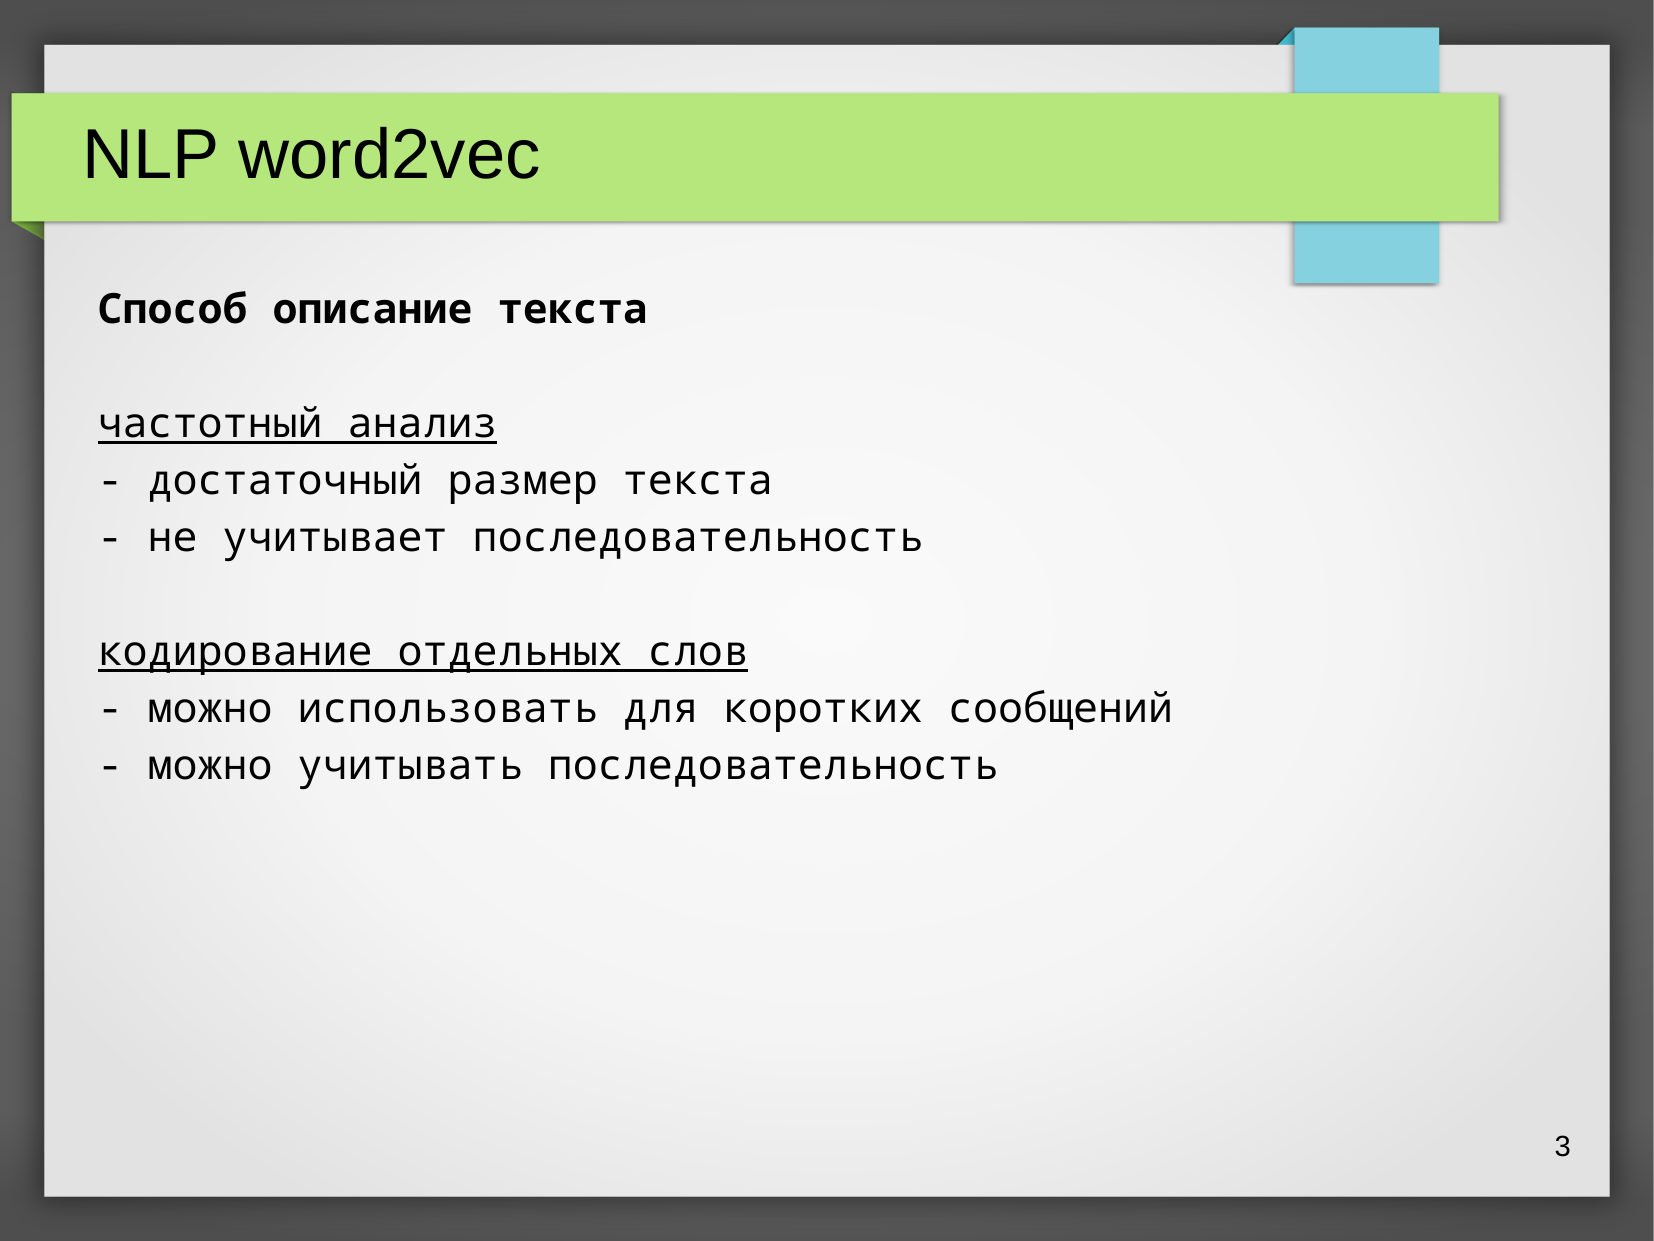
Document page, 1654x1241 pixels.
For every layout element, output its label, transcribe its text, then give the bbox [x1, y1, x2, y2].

text_box Способ описание текста частотный анализ - достаточный размер текста - не учитывает последовательность кодирование отдельных слов - можно использовать для коротких сообщений - можно учитывать последовательность [82, 271, 1607, 1072]
title NLP word2vec [82, 118, 1406, 189]
picture [0, 0, 1654, 1241]
